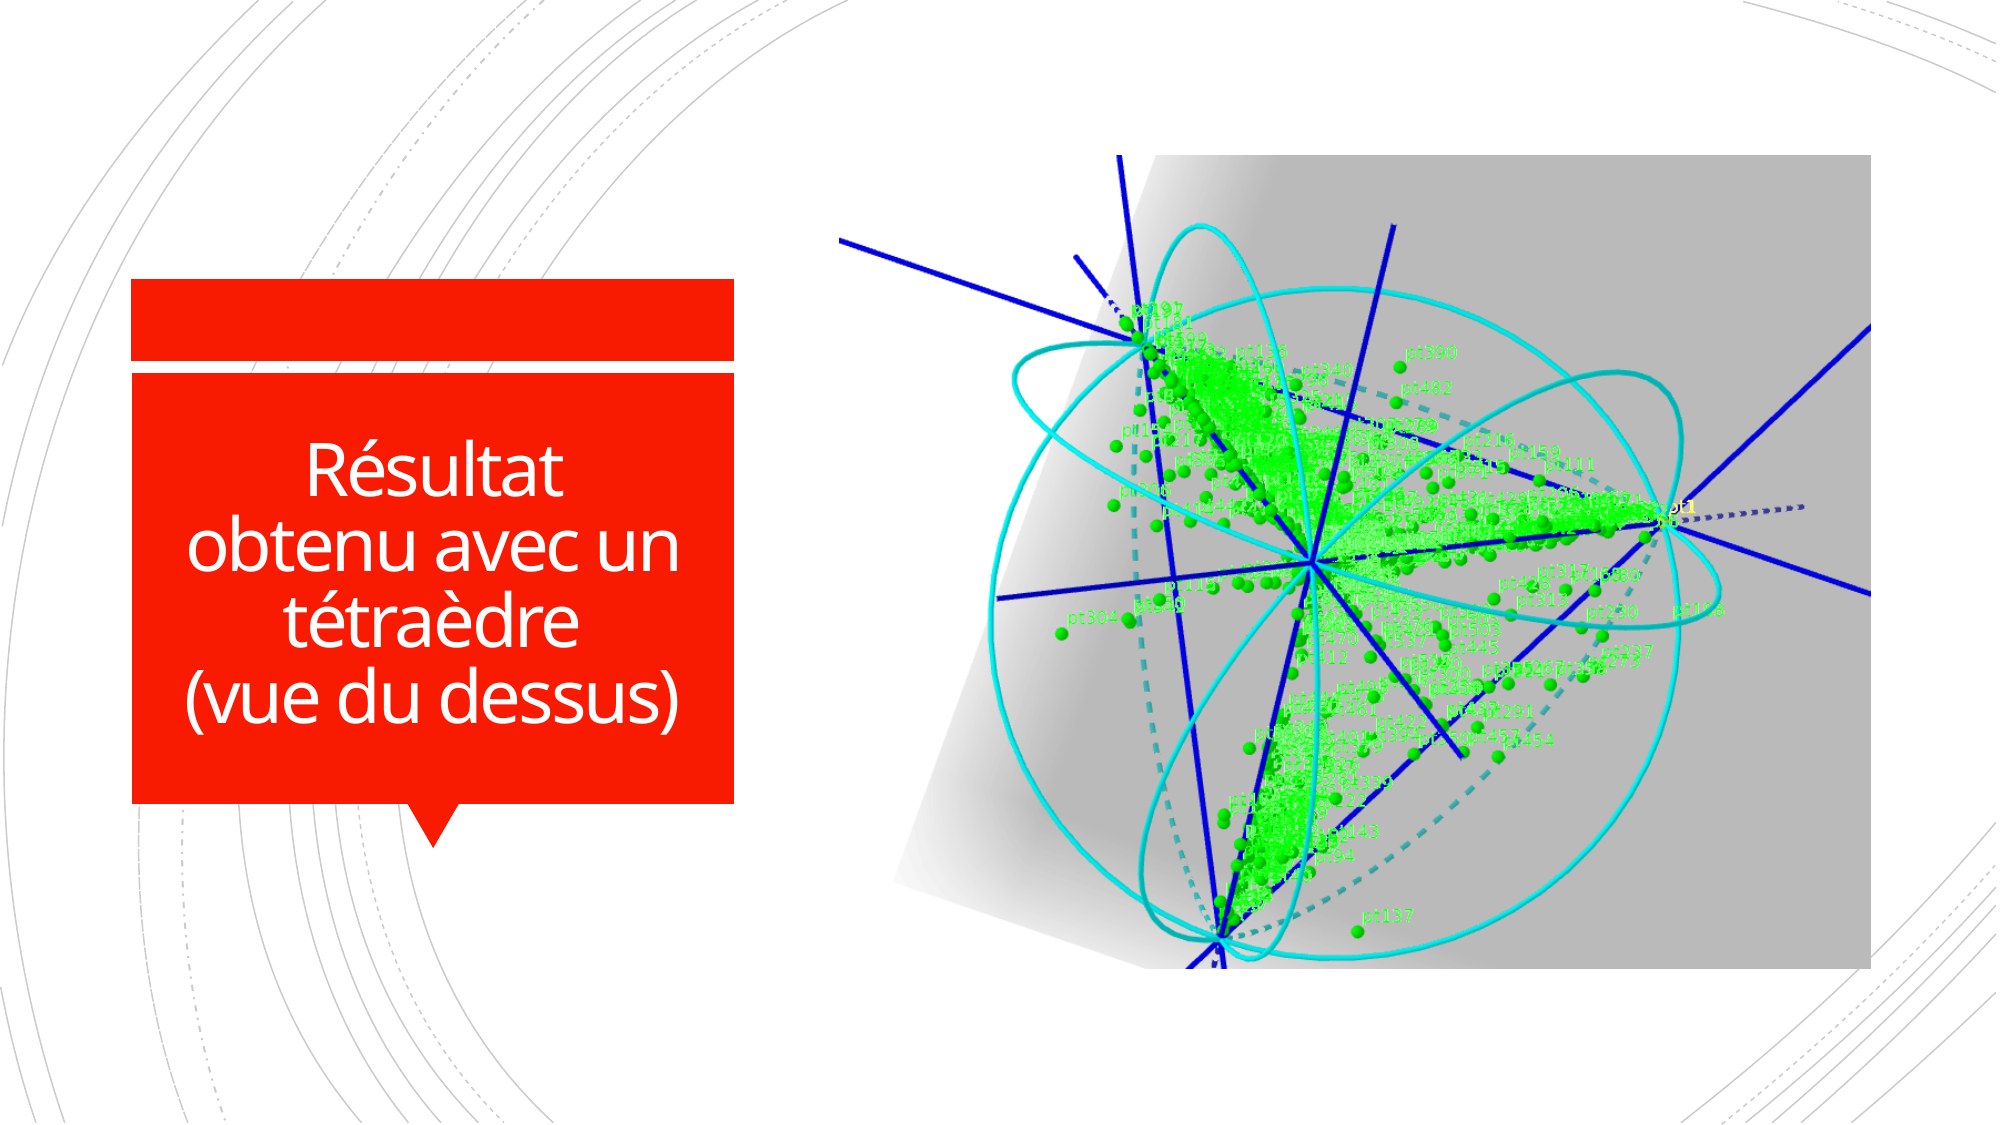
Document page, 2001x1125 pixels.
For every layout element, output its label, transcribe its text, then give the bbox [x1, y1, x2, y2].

picture [839, 155, 1871, 969]
title Résultat obtenu avec un tétraèdre (vue du dessus) [145, 385, 720, 789]
